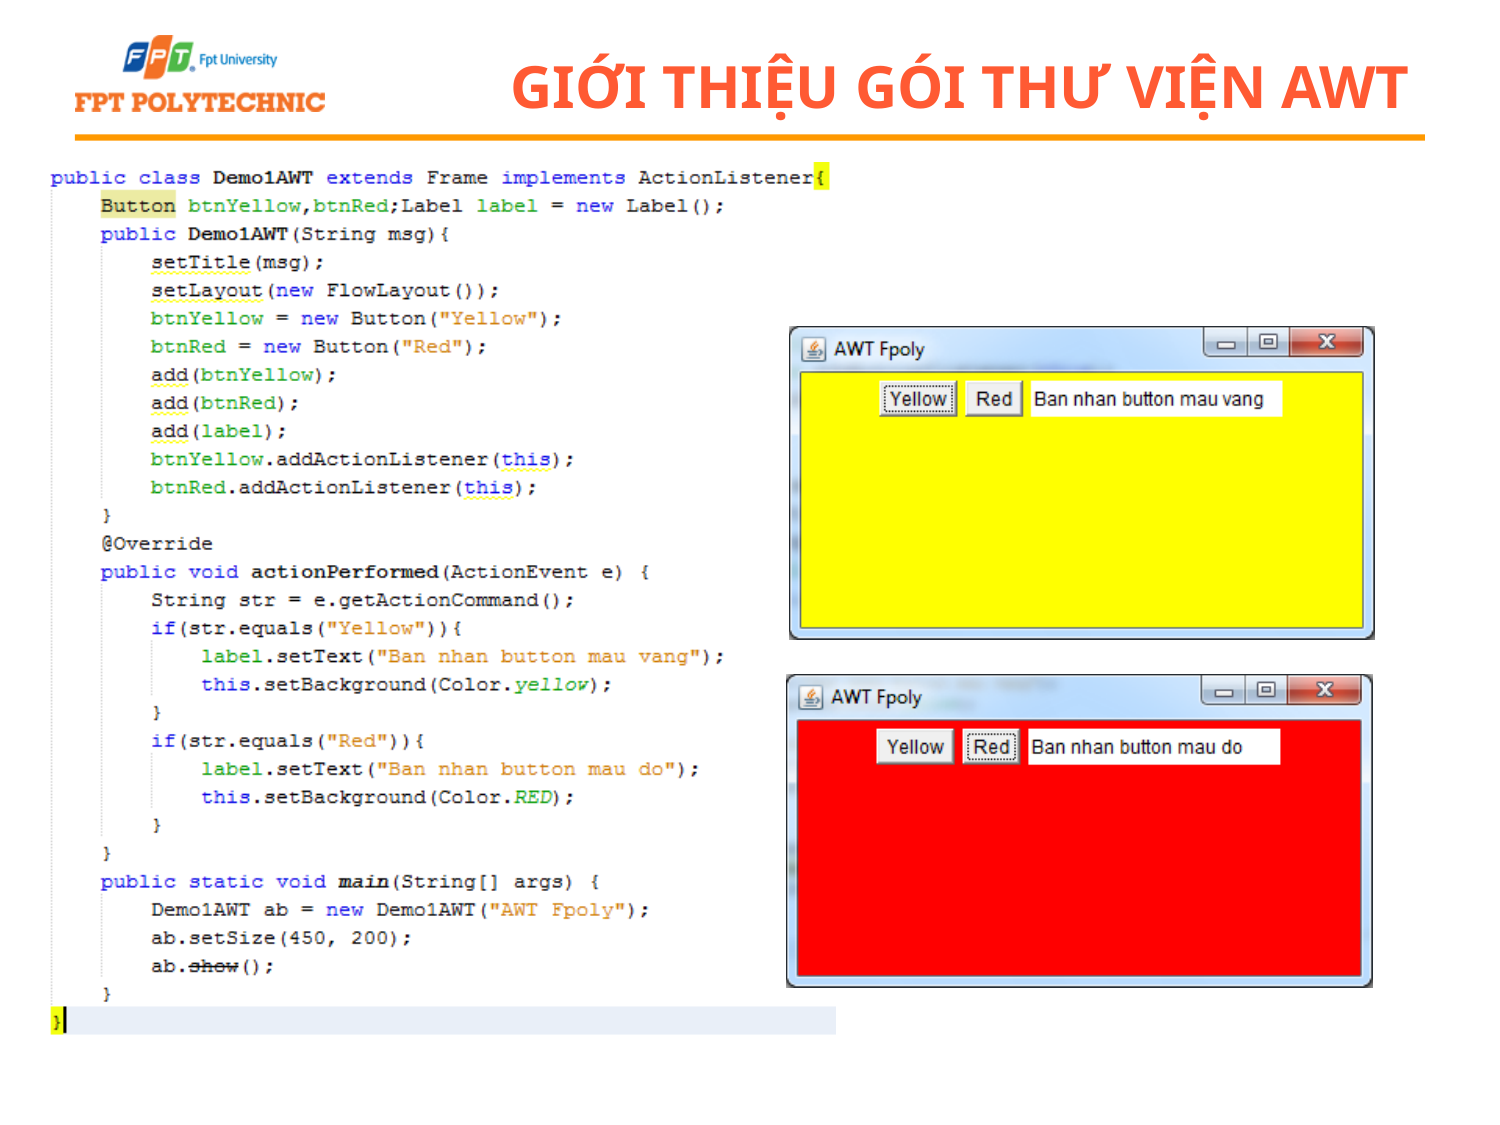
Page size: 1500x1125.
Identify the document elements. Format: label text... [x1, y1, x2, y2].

title Giới thiệu gói thư viện AWT [337, 45, 1425, 125]
picture [37, 162, 1375, 1038]
picture [75, 35, 325, 112]
